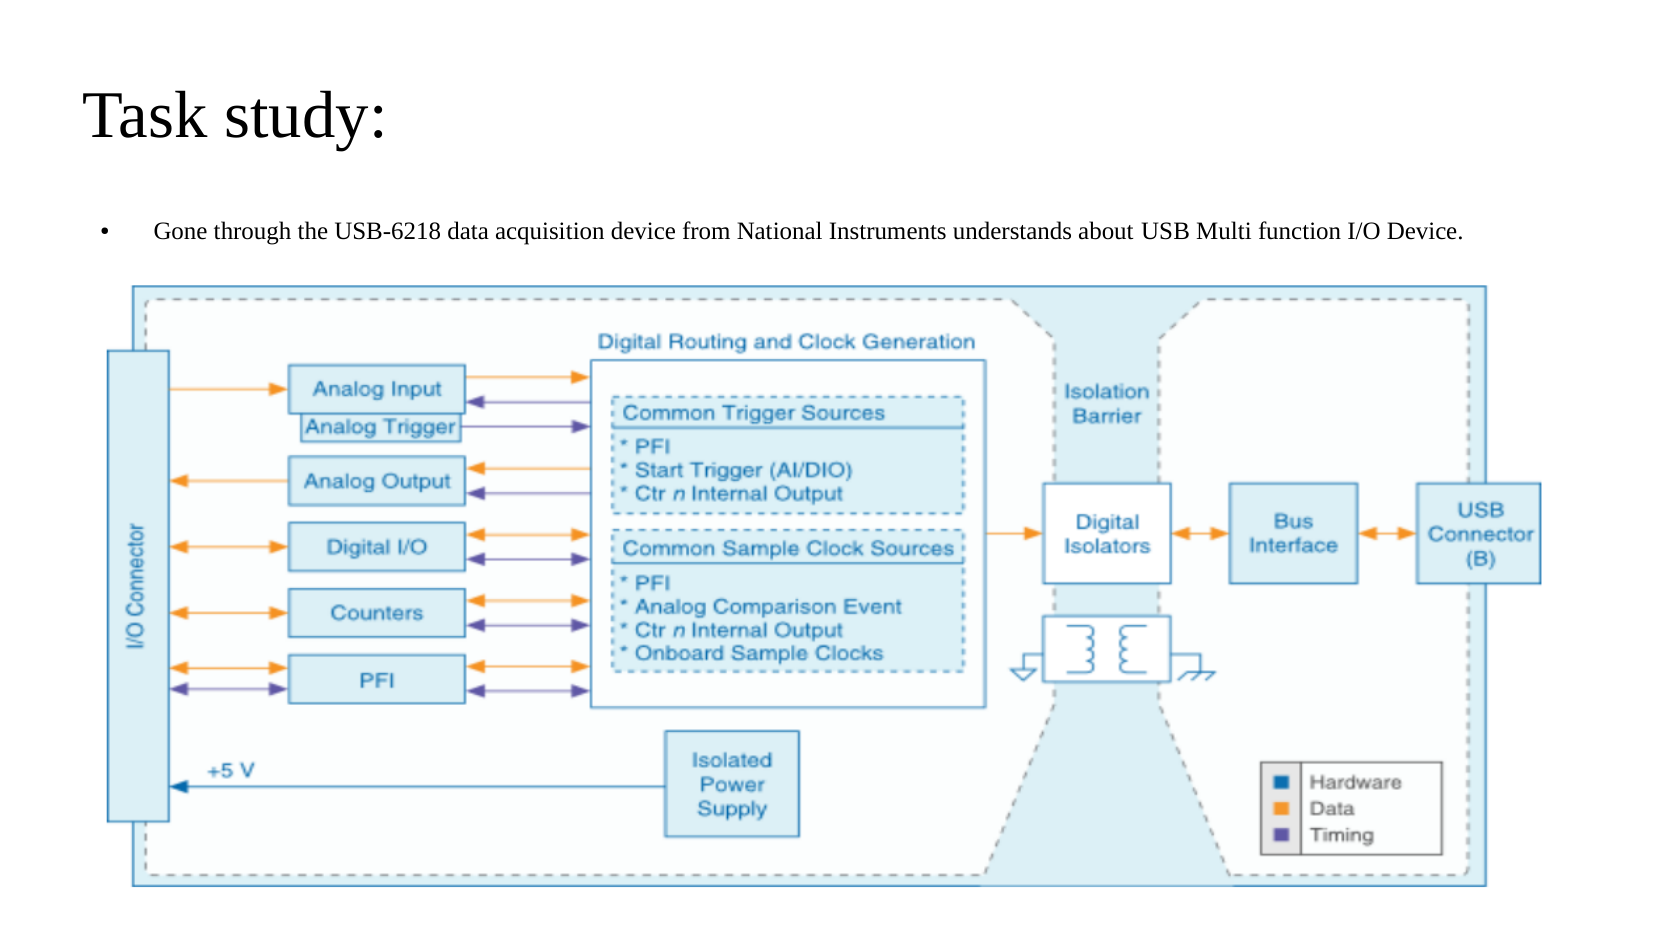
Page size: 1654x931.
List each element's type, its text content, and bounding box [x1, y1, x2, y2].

list Gone through the USB-6218 data acquisition device from National Instruments understands about USB Multi function I/O Device. [82, 217, 1571, 260]
title Task study: [82, 37, 1571, 193]
picture [100, 283, 1550, 892]
